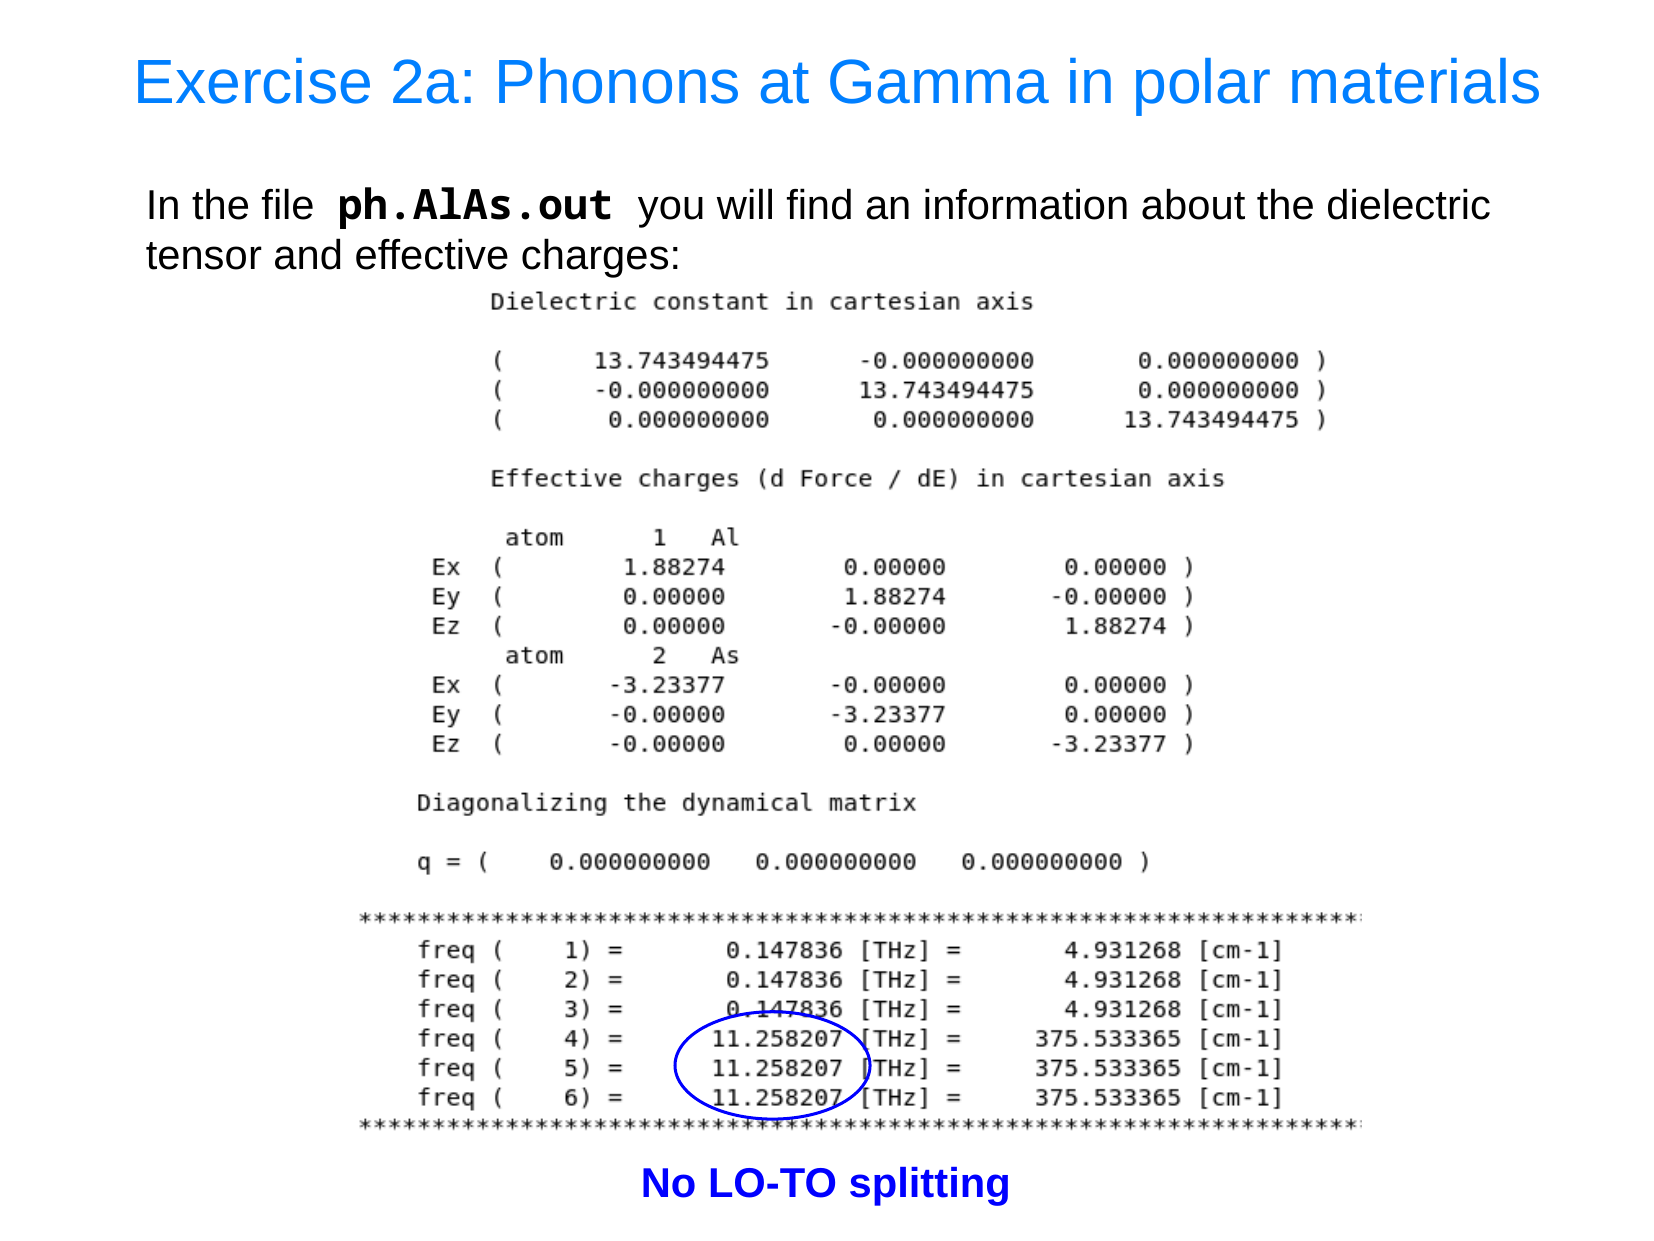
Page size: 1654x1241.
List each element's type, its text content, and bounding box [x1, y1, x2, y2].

list In the file ph.AlAs.out you will find an information about the dielectric tensor and effective charges: [75, 174, 1564, 305]
title Exercise 2a: Phonons at Gamma in polar materials [82, 0, 1572, 186]
list No LO-TO splitting [570, 1160, 1084, 1241]
picture [355, 305, 1362, 1155]
